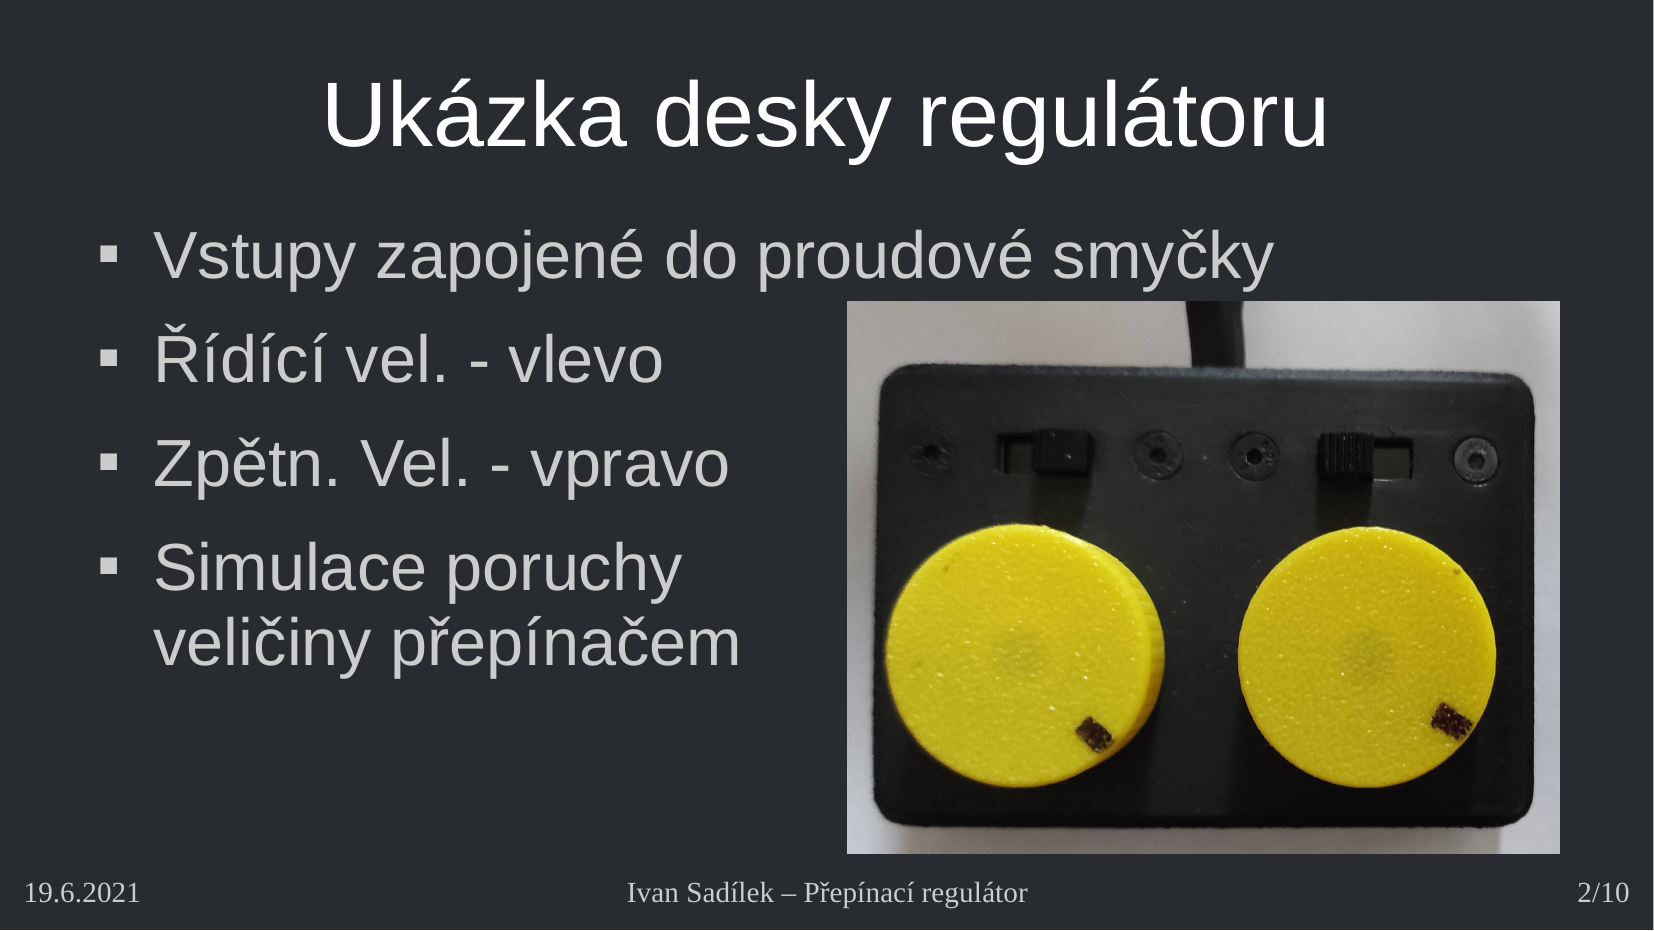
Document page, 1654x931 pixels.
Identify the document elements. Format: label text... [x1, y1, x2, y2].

picture [847, 301, 1560, 854]
title Ukázka desky regulátoru [82, 37, 1571, 193]
list Vstupy zapojené do proudové smyčky Řídící vel. - vlevo Zpětn. Vel. - vpravo Simulace poruchy veličiny přepínačem [82, 217, 1571, 758]
